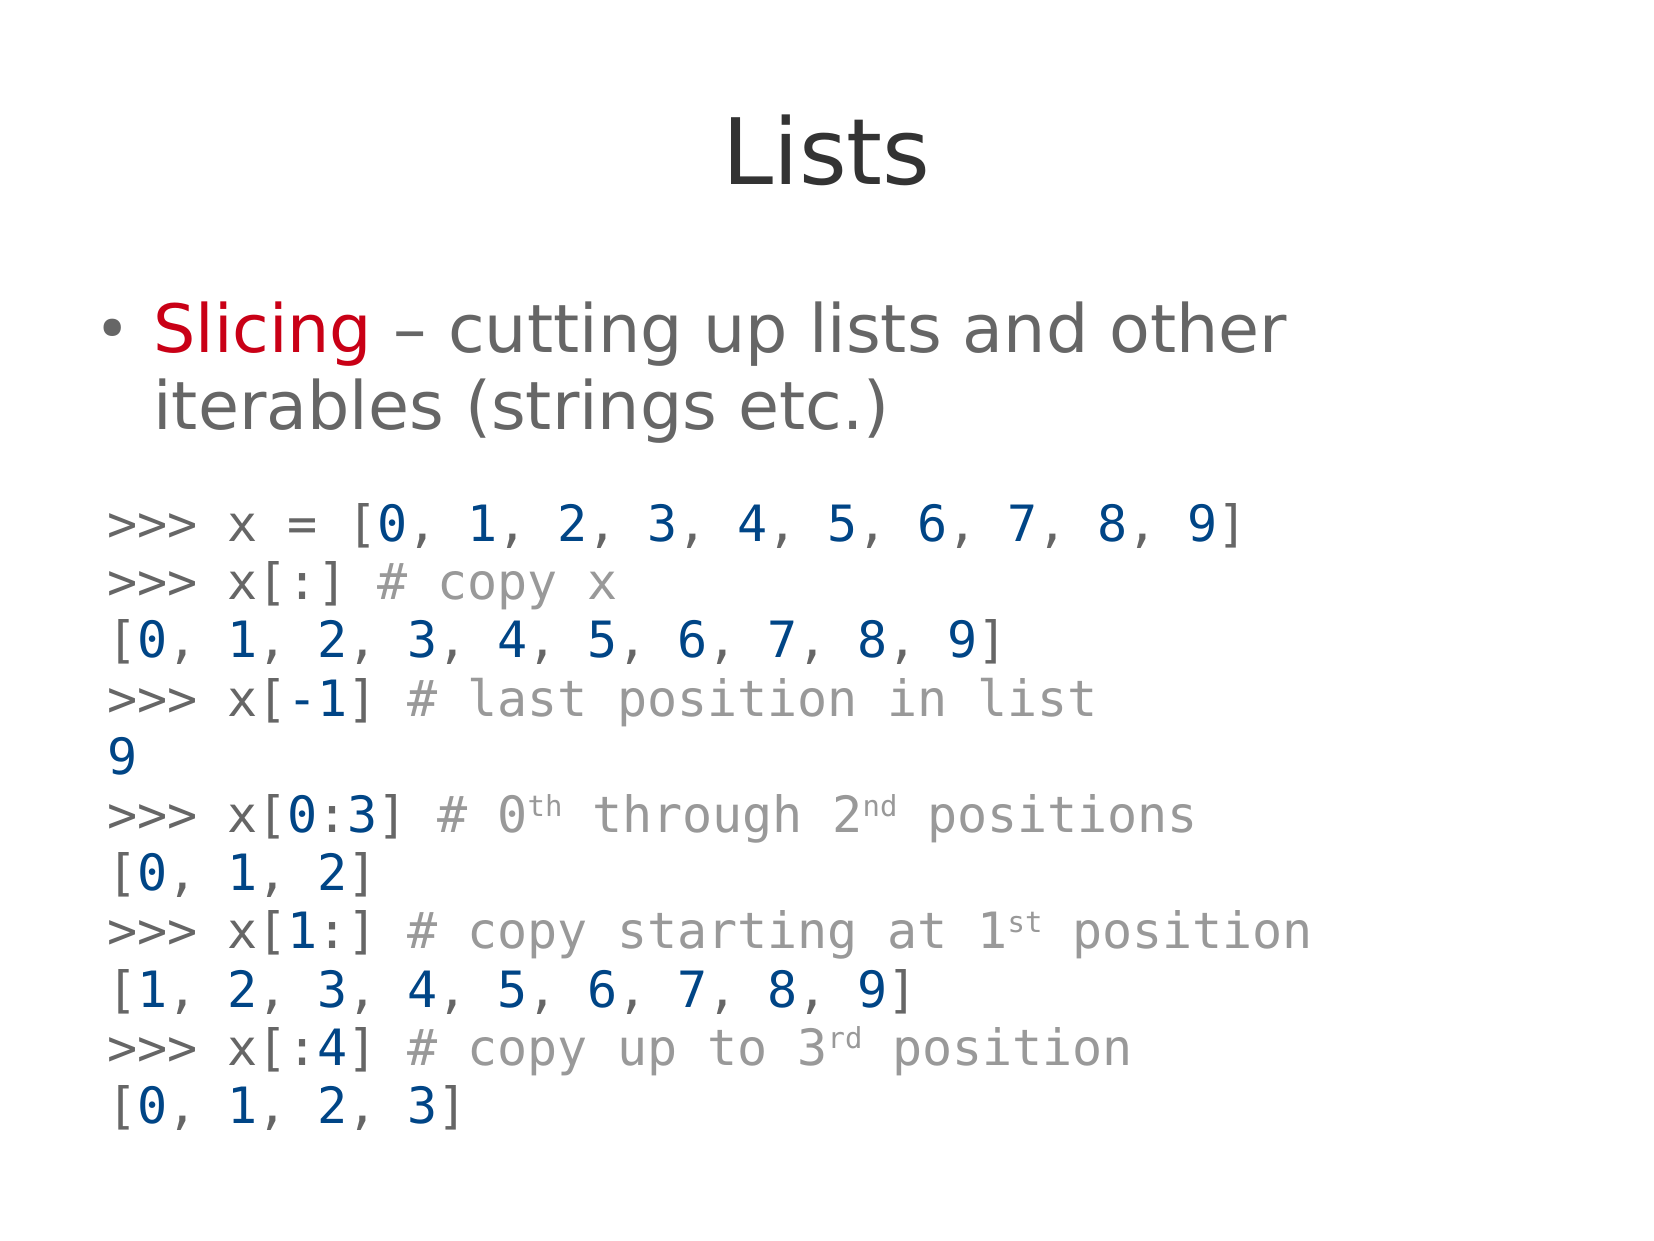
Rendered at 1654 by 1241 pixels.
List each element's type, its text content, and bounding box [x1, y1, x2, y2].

text_box >>> x = [0, 1, 2, 3, 4, 5, 6, 7, 8, 9] >>> x[:] # copy x [0, 1, 2, 3, 4, 5, 6, 7, 8, 9] >>> x[-1] # last position in list 9 >>> x[0:3] # 0th through 2nd positions [0, 1, 2] >>> x[1:] # copy starting at 1st position [1, 2, 3, 4, 5, 6, 7, 8, 9] >>> x[:4] # copy up to 3rd position [0, 1, 2, 3] [75, 487, 1613, 1148]
list Slicing – cutting up lists and other iterables (strings etc.) [82, 290, 1571, 487]
title Lists [82, 49, 1571, 257]
